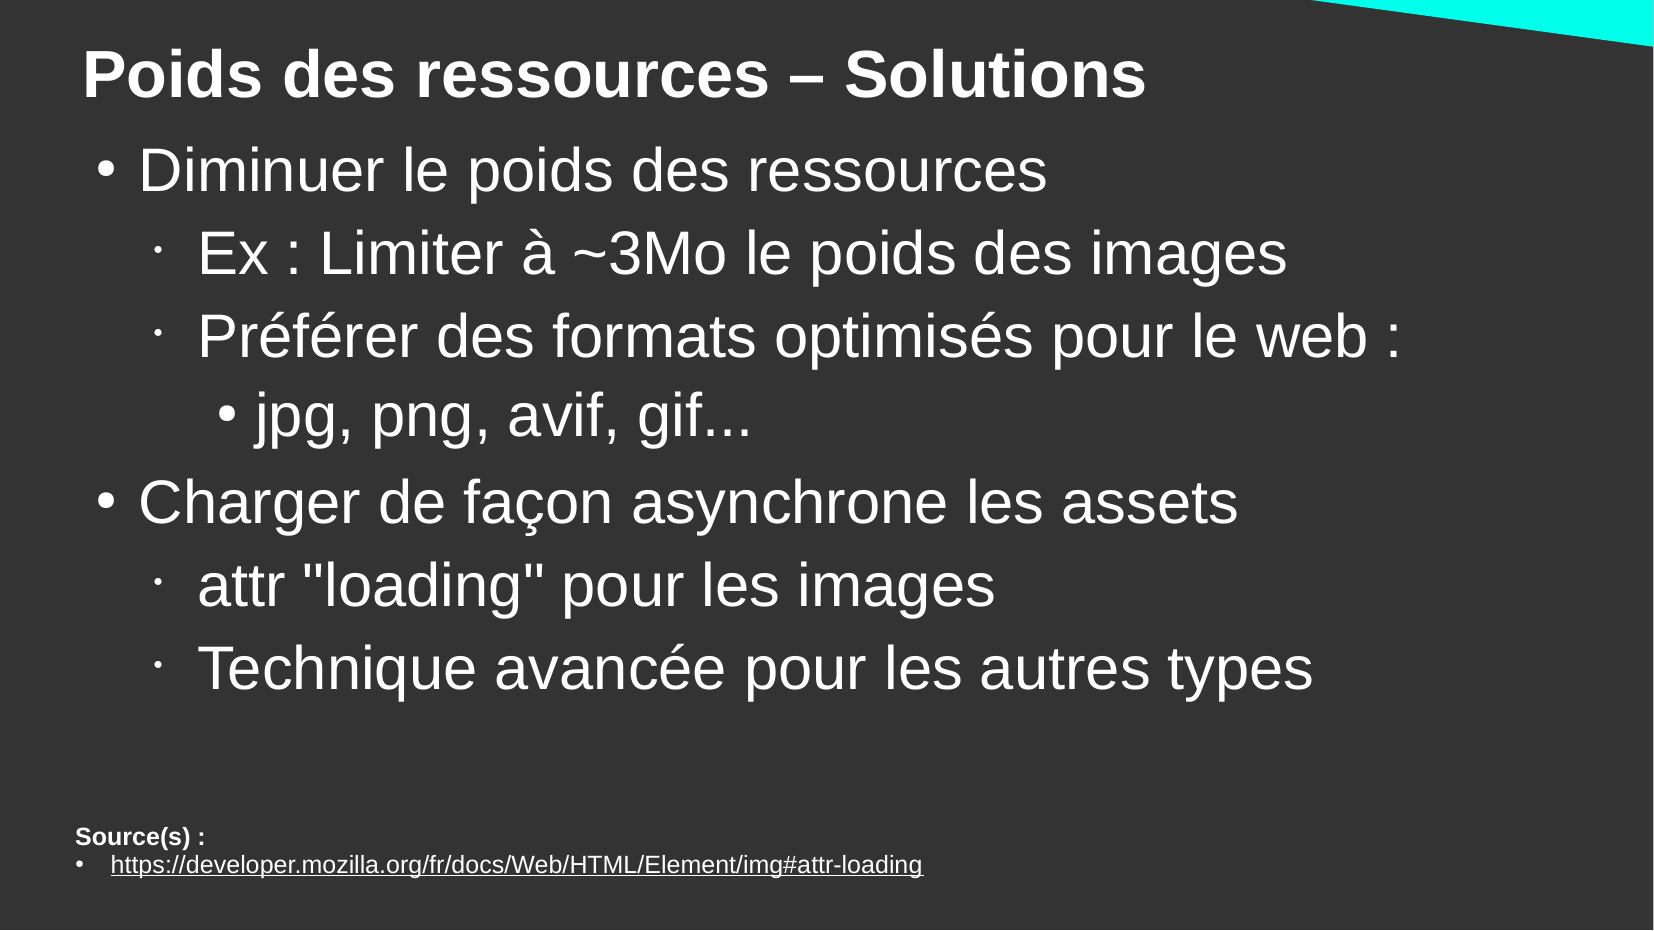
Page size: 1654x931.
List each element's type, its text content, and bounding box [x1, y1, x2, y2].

title Poids des ressources – Solutions [82, 37, 1571, 114]
text_box [1311, 0, 1654, 47]
text_box Source(s) : https://developer.mozilla.org/fr/docs/Web/HTML/Element/img#attr-loading [60, 815, 1546, 931]
list Diminuer le poids des ressources Ex : Limiter à ~3Mo le poids des images Préférer des formats optimisés pour le web : jpg, png, avif, gif... Charger de façon asynchrone les assets attr "loading" pour les images Technique avancée pour les autres types [80, 135, 1620, 709]
